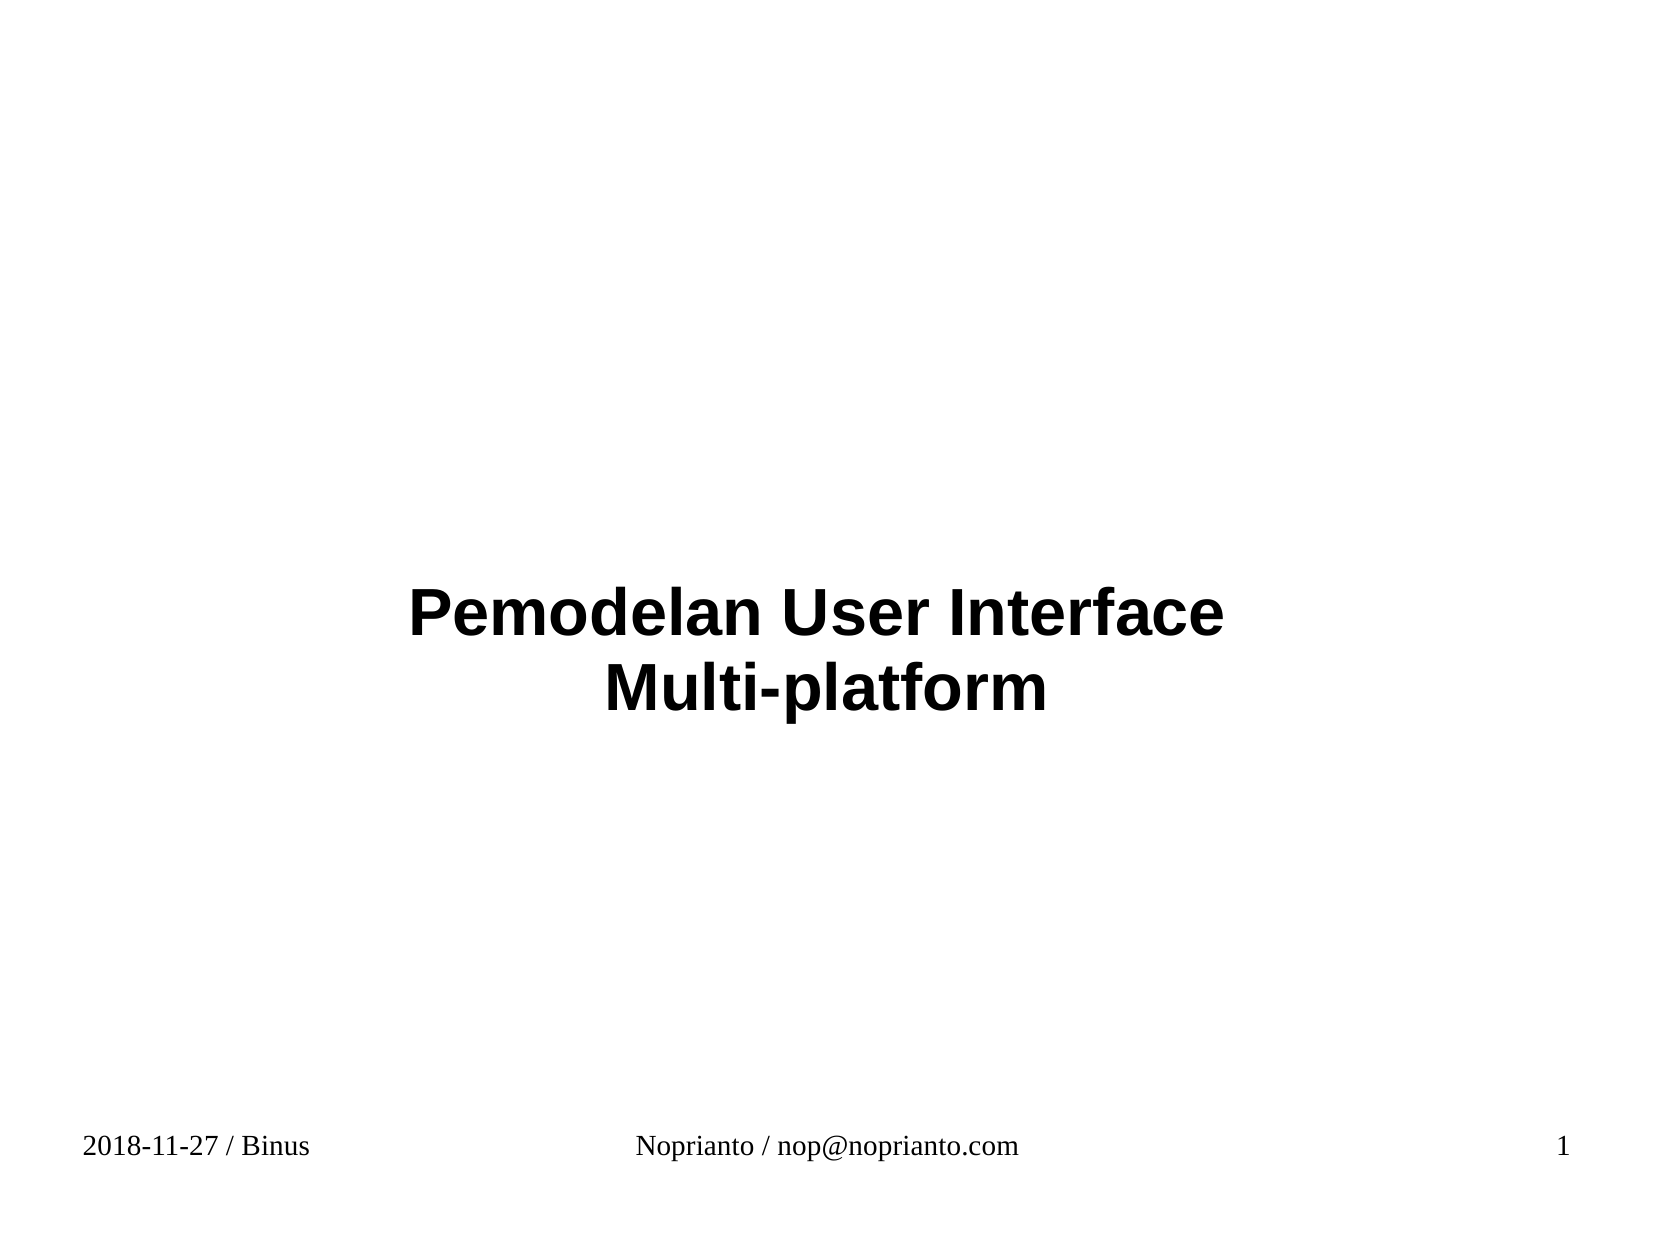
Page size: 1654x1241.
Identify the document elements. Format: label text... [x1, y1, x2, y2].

subtitle Pemodelan User Interface Multi-platform [82, 290, 1571, 1010]
